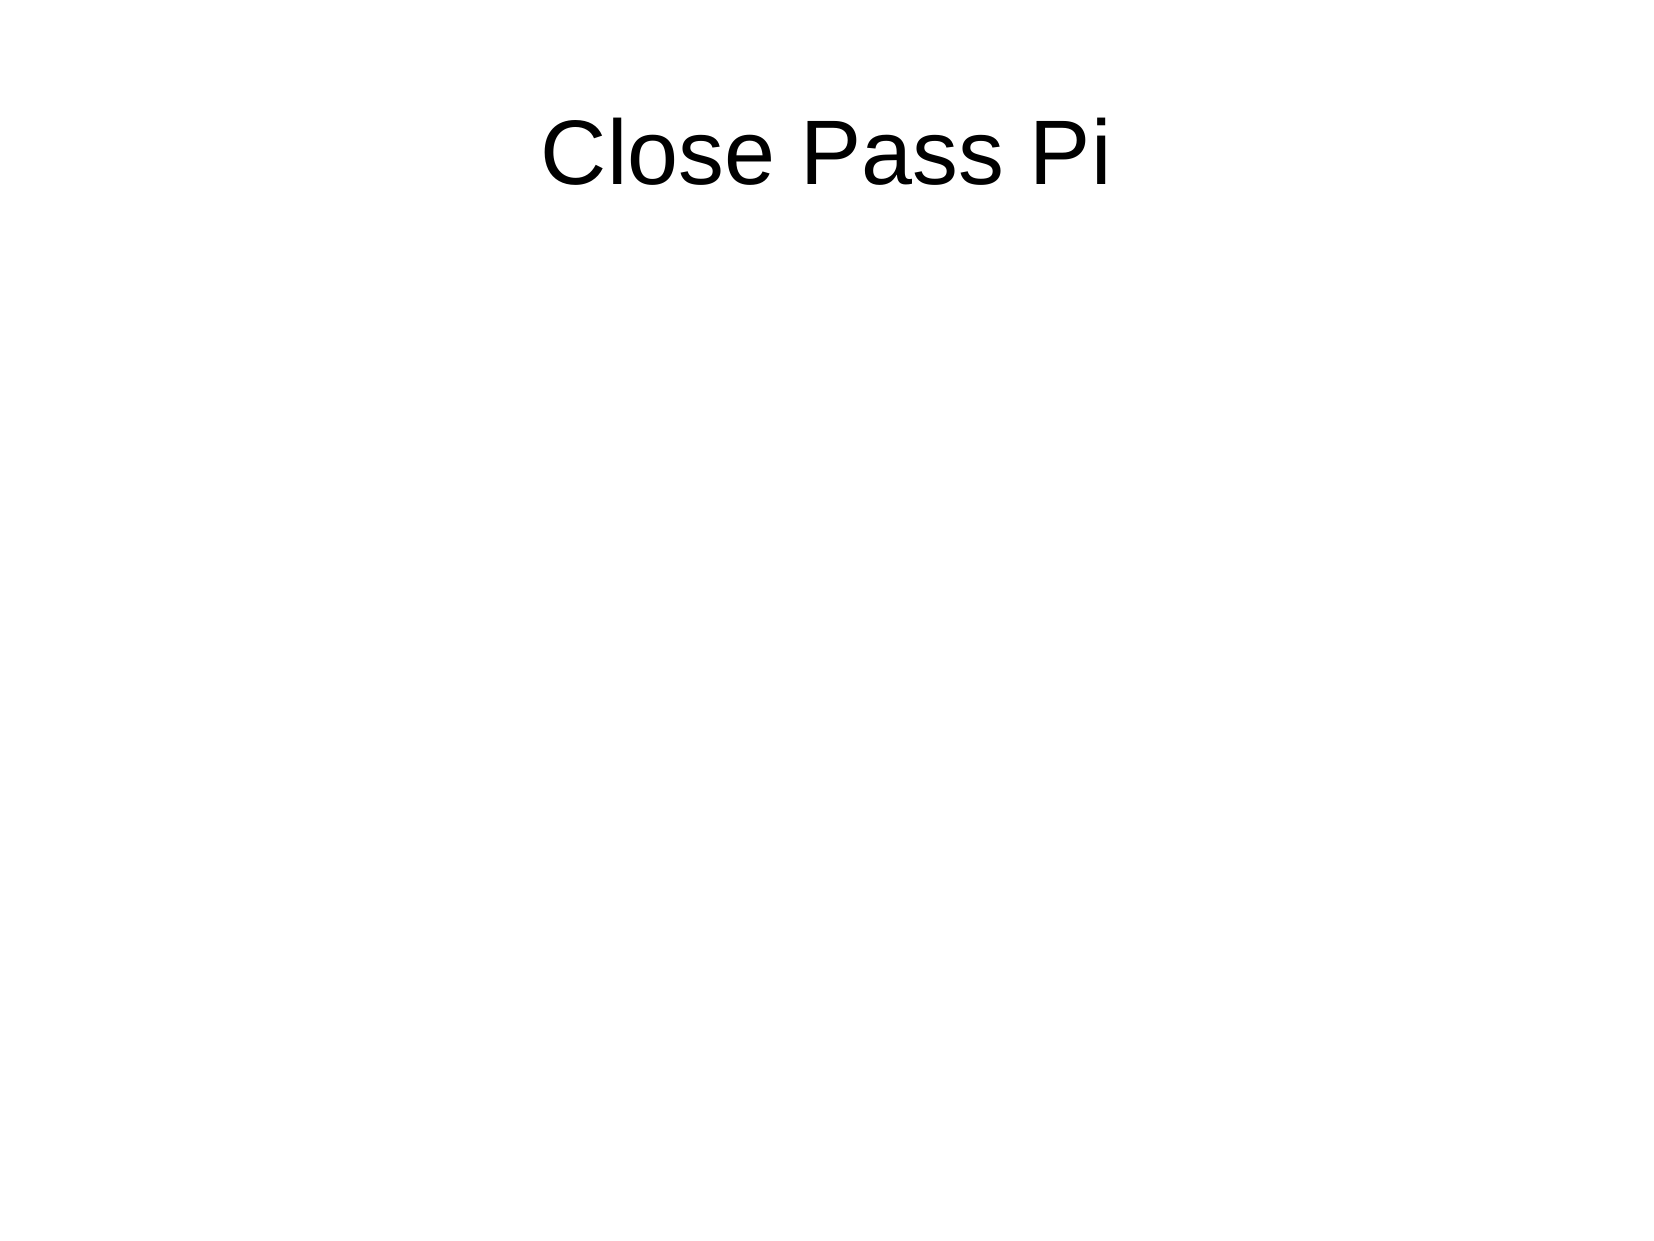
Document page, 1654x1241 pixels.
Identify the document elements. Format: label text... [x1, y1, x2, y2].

title Close Pass Pi [82, 49, 1571, 257]
